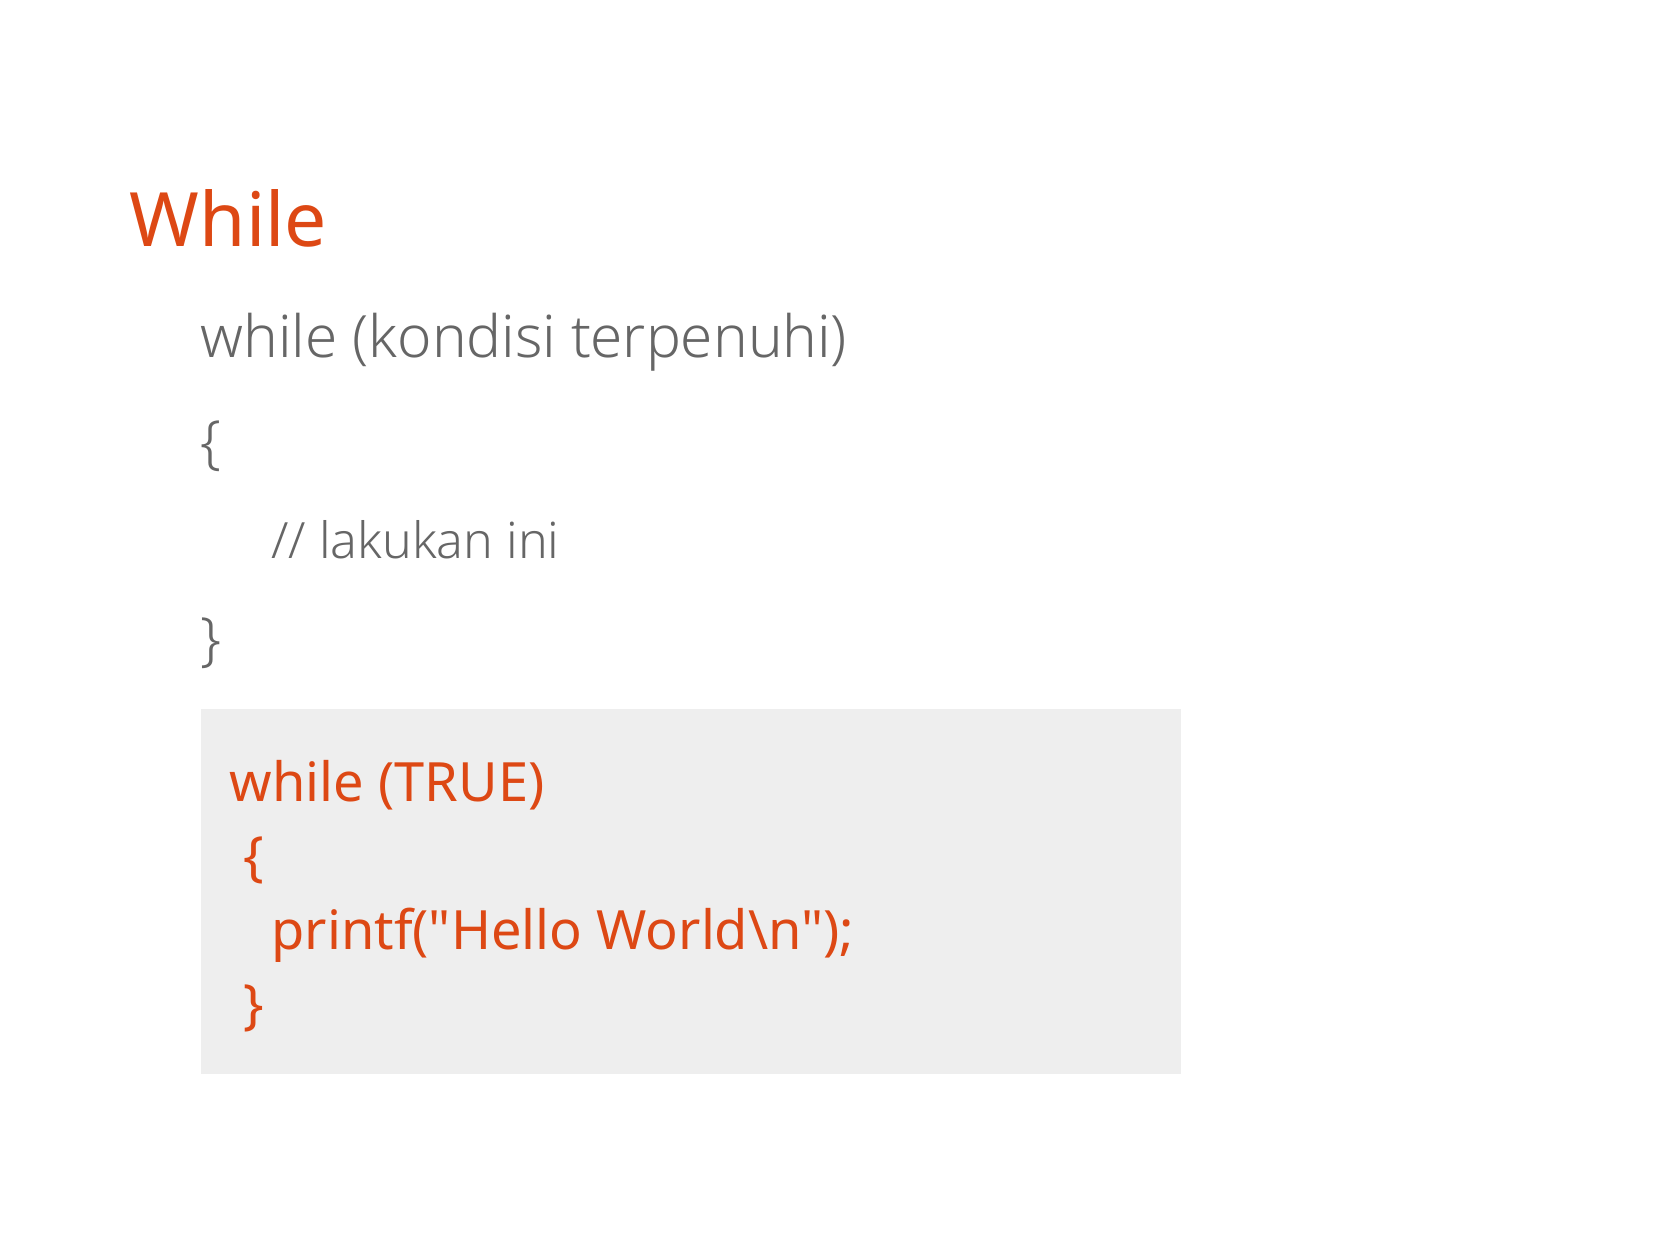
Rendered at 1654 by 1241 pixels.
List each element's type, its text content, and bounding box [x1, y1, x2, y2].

list while (kondisi terpenuhi) { // lakukan ini } [129, 295, 1518, 1010]
text_box while (TRUE) { printf("Hello World\n"); } [200, 708, 1182, 1075]
title While [129, 153, 1518, 281]
